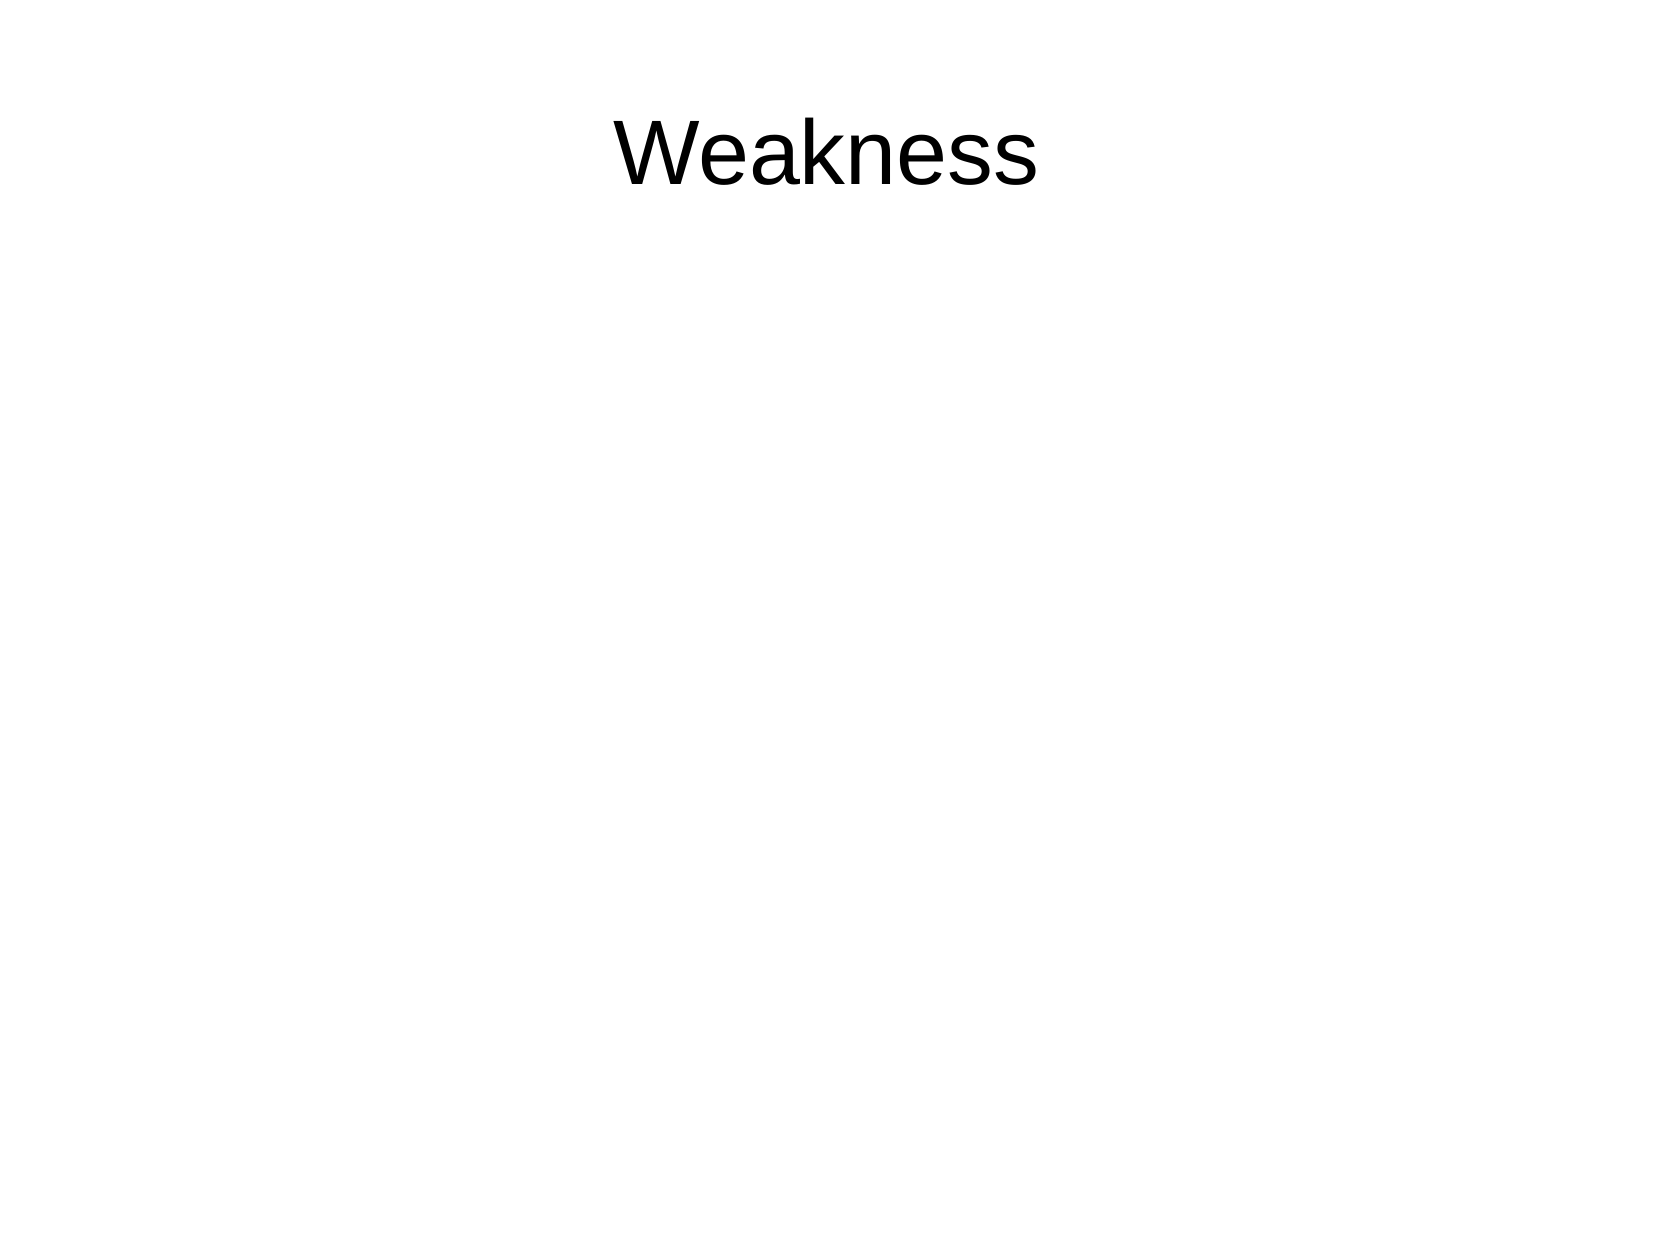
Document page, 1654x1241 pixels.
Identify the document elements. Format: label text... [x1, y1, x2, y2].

title Weakness [82, 49, 1571, 257]
